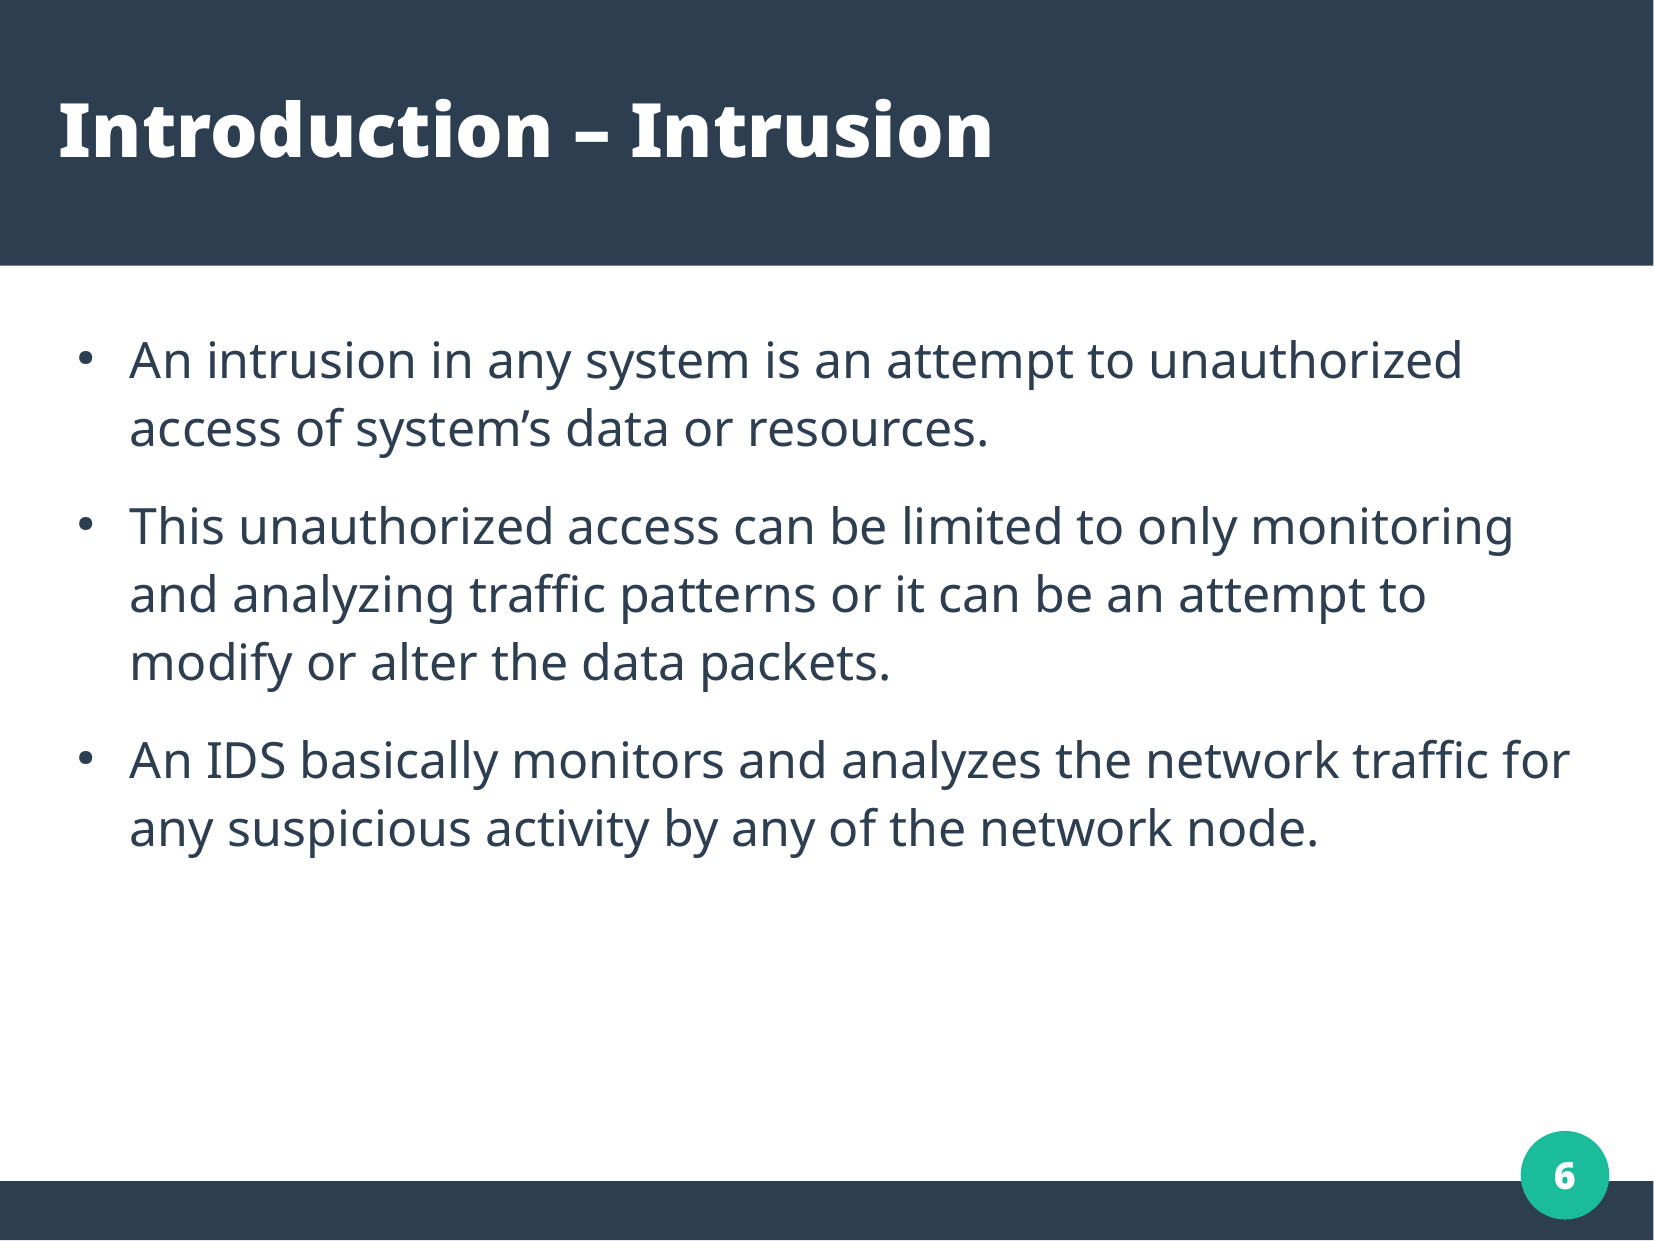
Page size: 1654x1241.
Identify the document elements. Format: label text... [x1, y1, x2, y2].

list An intrusion in any system is an attempt to unauthorized access of system’s data or resources. This unauthorized access can be limited to only monitoring and analyzing traffic patterns or it can be an attempt to modify or alter the data packets. An IDS basically monitors and analyzes the network traffic for any suspicious activity by any of the network node. [59, 324, 1595, 1152]
title Introduction – Intrusion [59, 49, 1595, 207]
